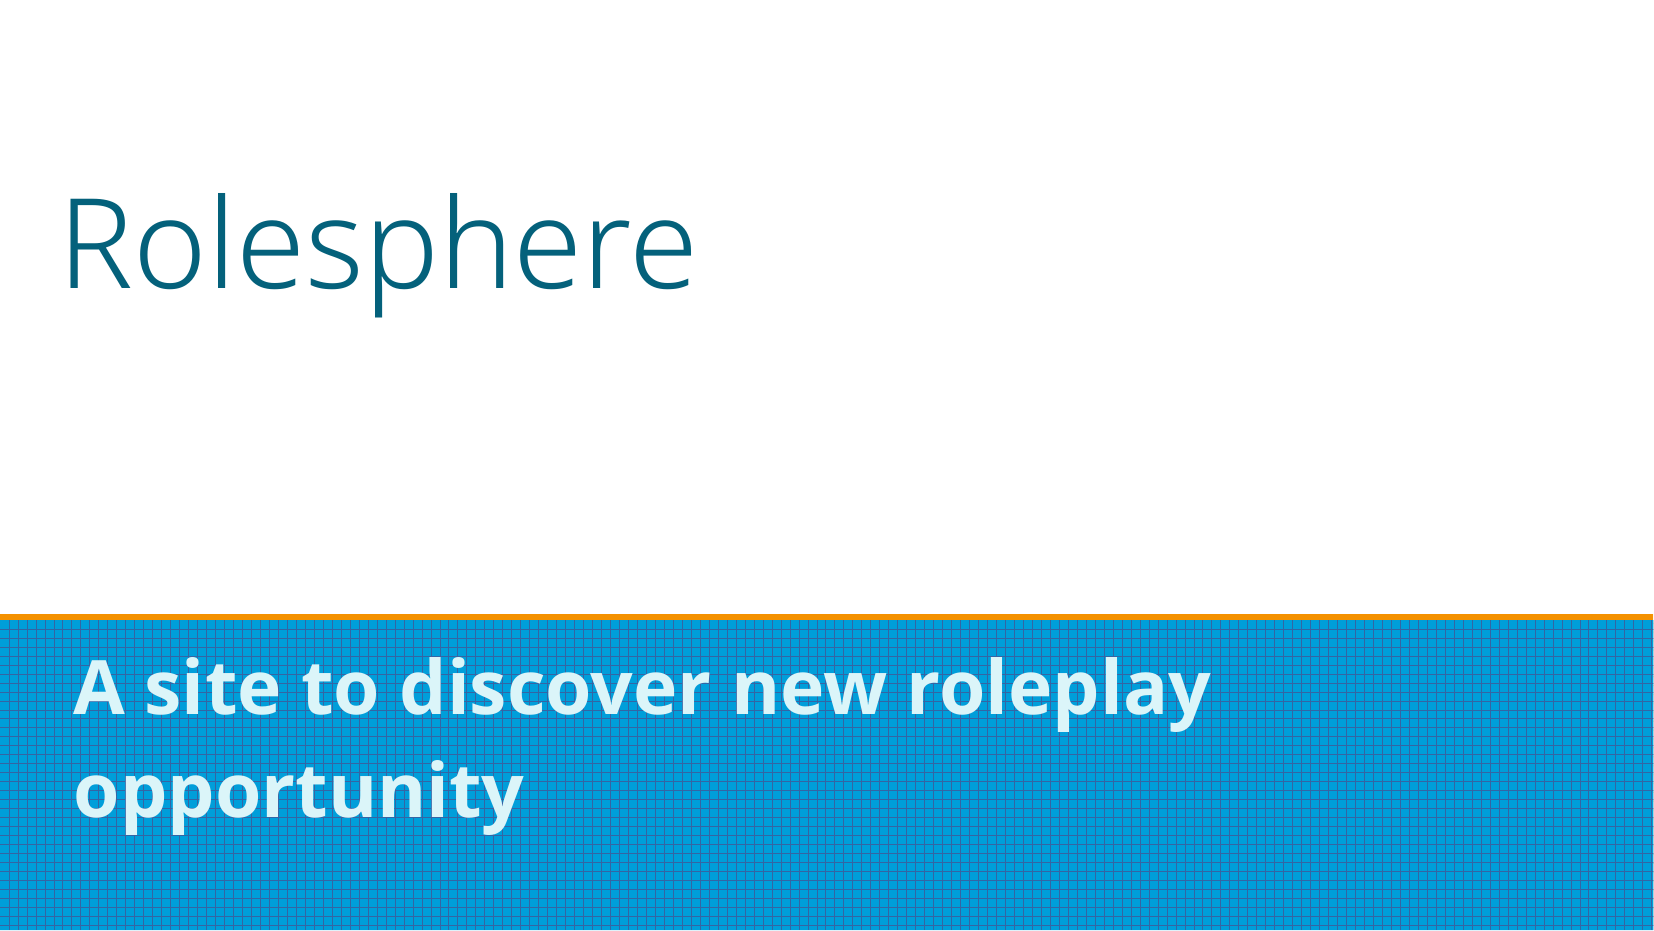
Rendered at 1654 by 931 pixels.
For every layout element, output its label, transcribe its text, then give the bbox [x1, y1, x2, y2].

subtitle A site to discover new roleplay opportunity [73, 634, 1551, 847]
title Rolesphere [59, 0, 1536, 325]
